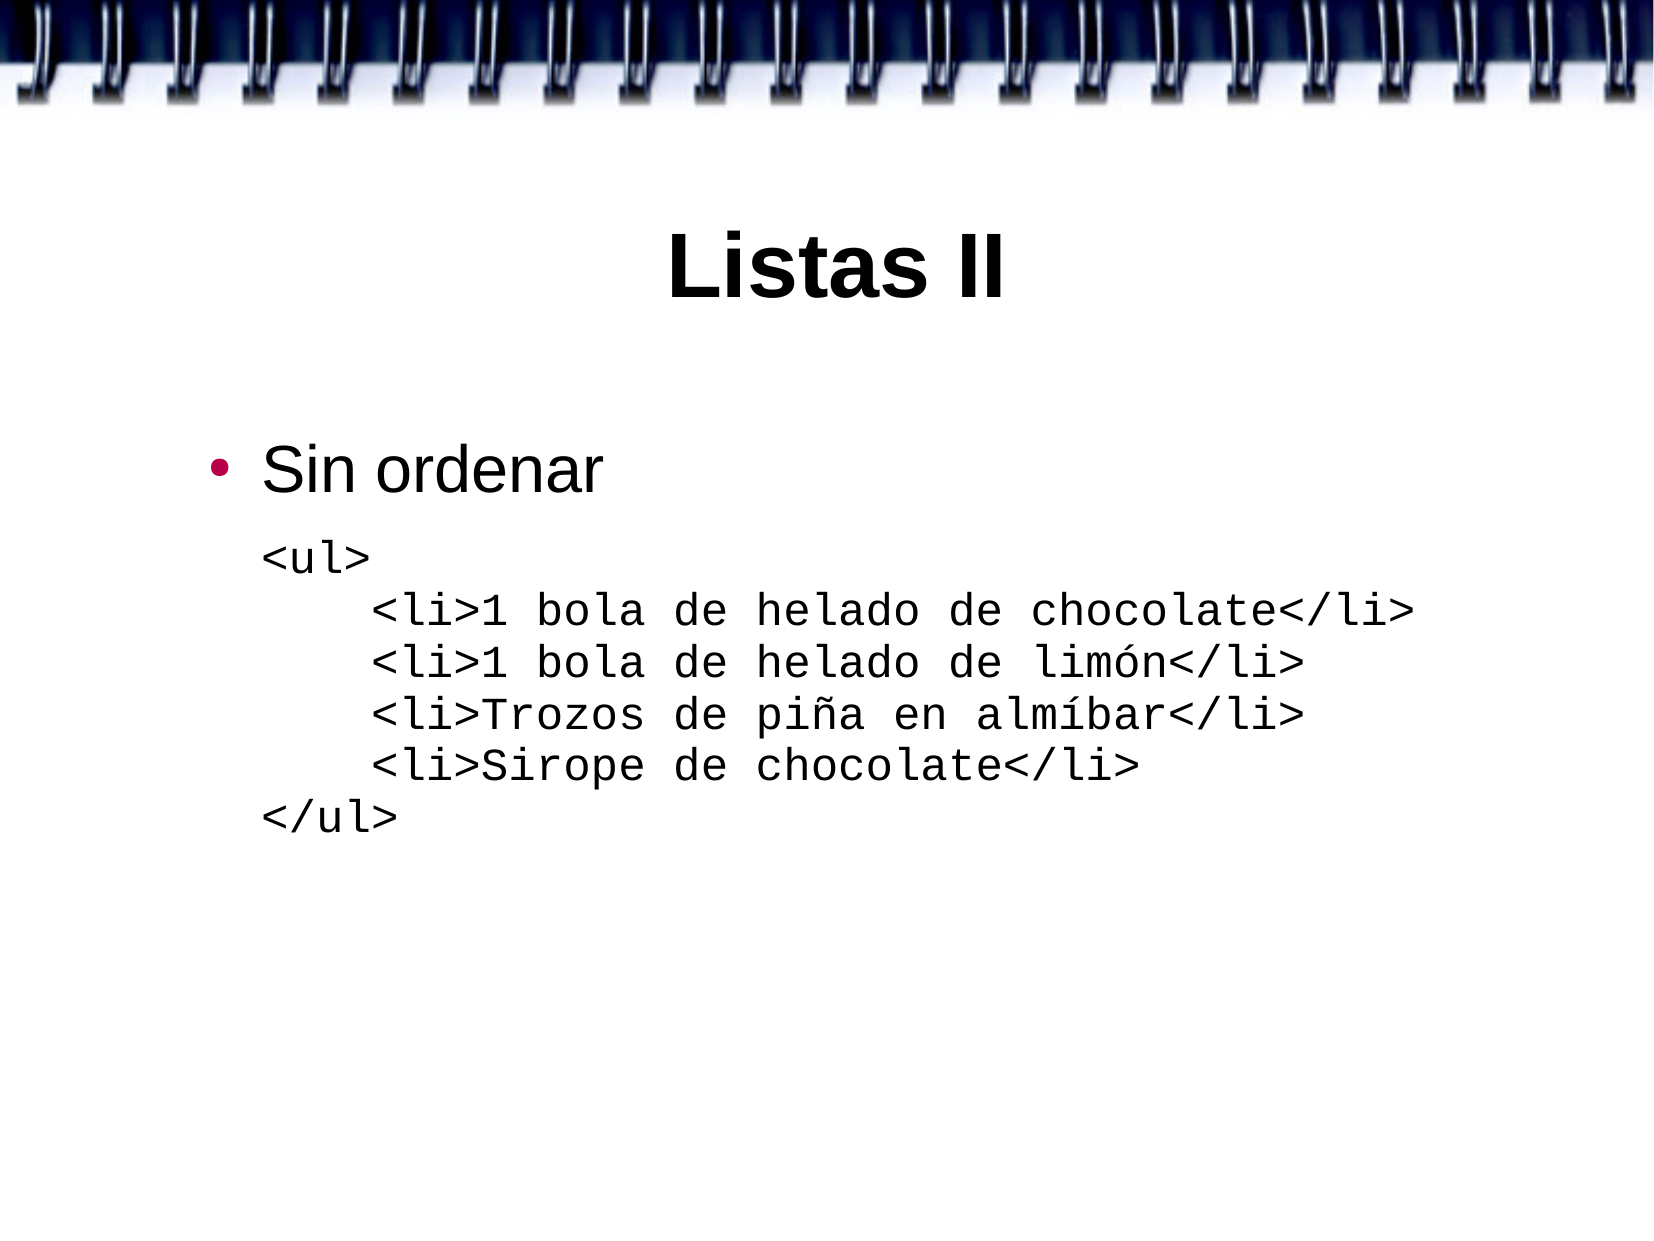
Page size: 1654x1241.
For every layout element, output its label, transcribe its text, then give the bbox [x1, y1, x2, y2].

picture [0, 0, 1654, 121]
title Listas II [139, 169, 1535, 362]
list Sin ordenar <ul> <li>1 bola de helado de chocolate</li> <li>1 bola de helado de limón</li> <li>Trozos de piña en almíbar</li> <li>Sirope de chocolate</li> </ul> [190, 431, 1472, 1047]
